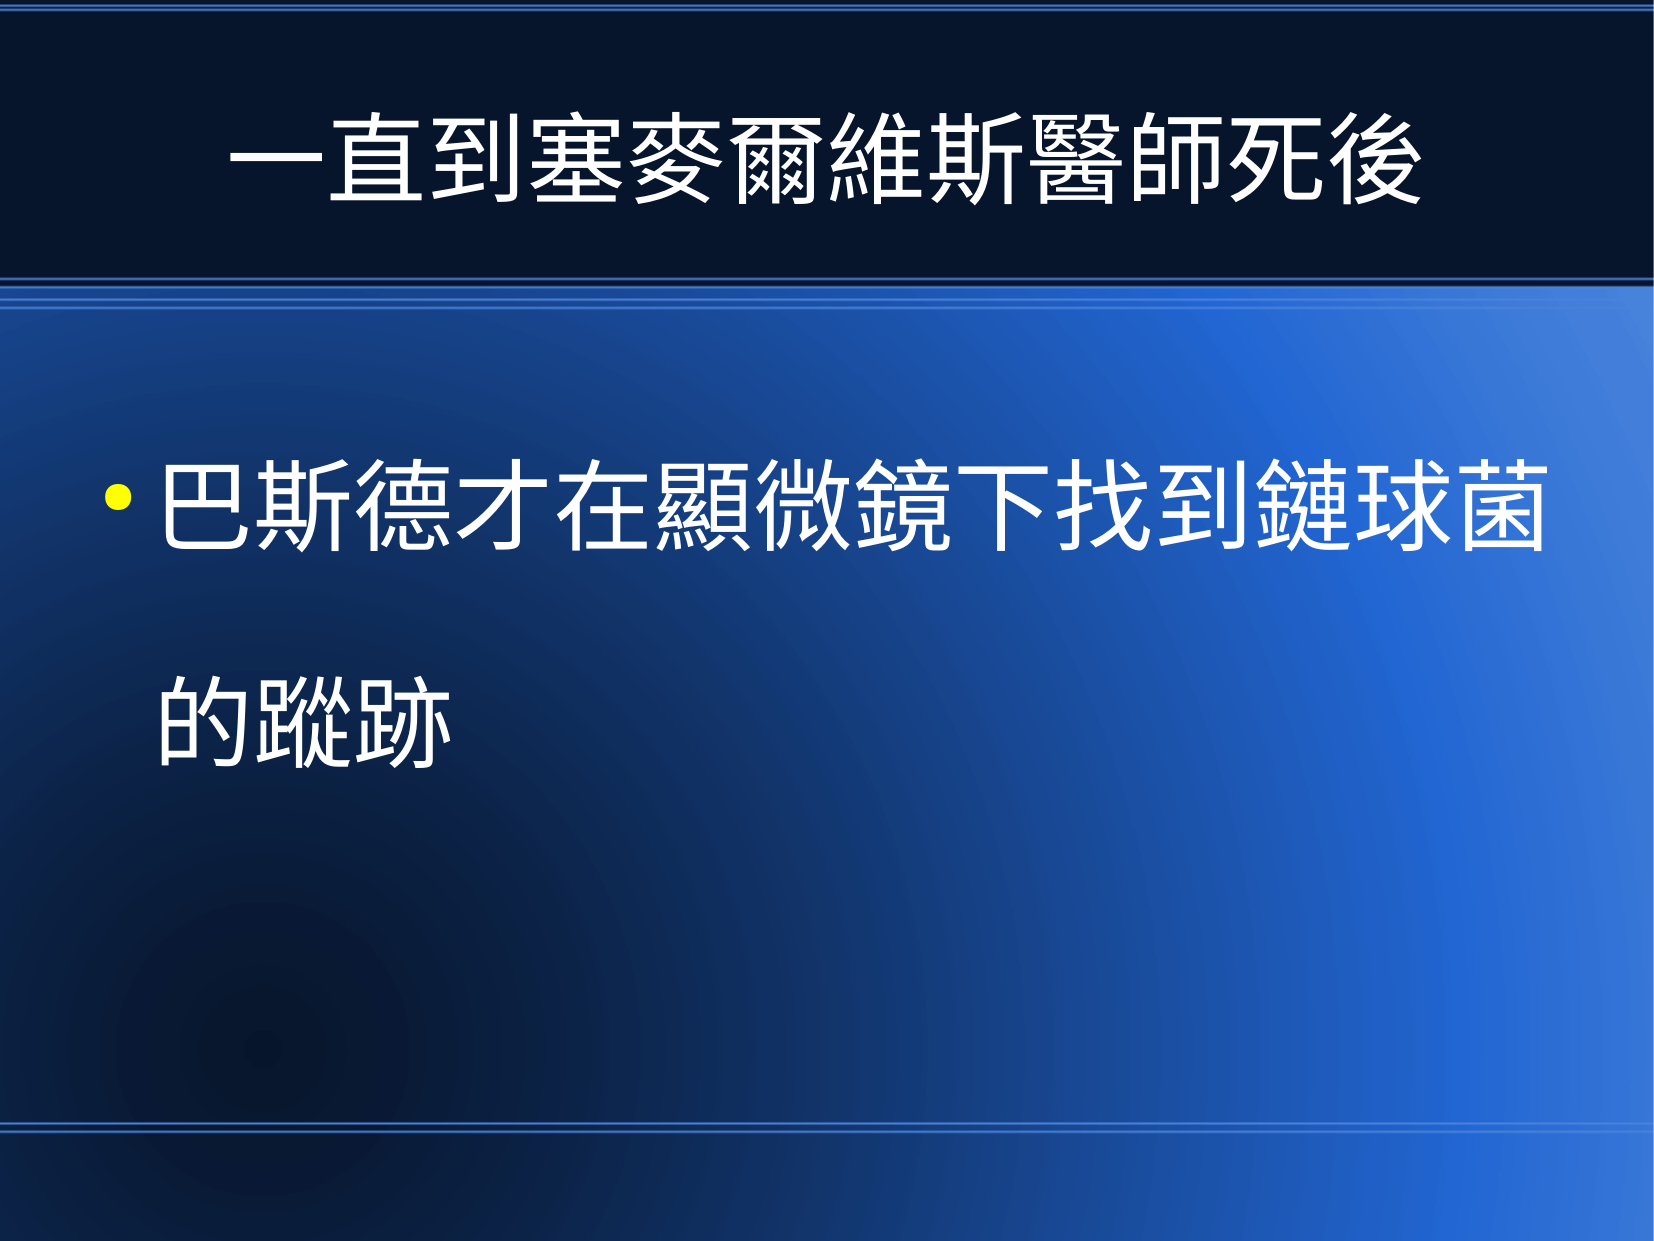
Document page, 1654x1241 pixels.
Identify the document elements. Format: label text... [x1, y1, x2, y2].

title 一直到塞麥爾維斯醫師死後 [82, 49, 1571, 257]
list 巴斯德才在顯微鏡下找到鏈球菌的蹤跡 [82, 355, 1571, 1241]
picture [0, 0, 1654, 1241]
